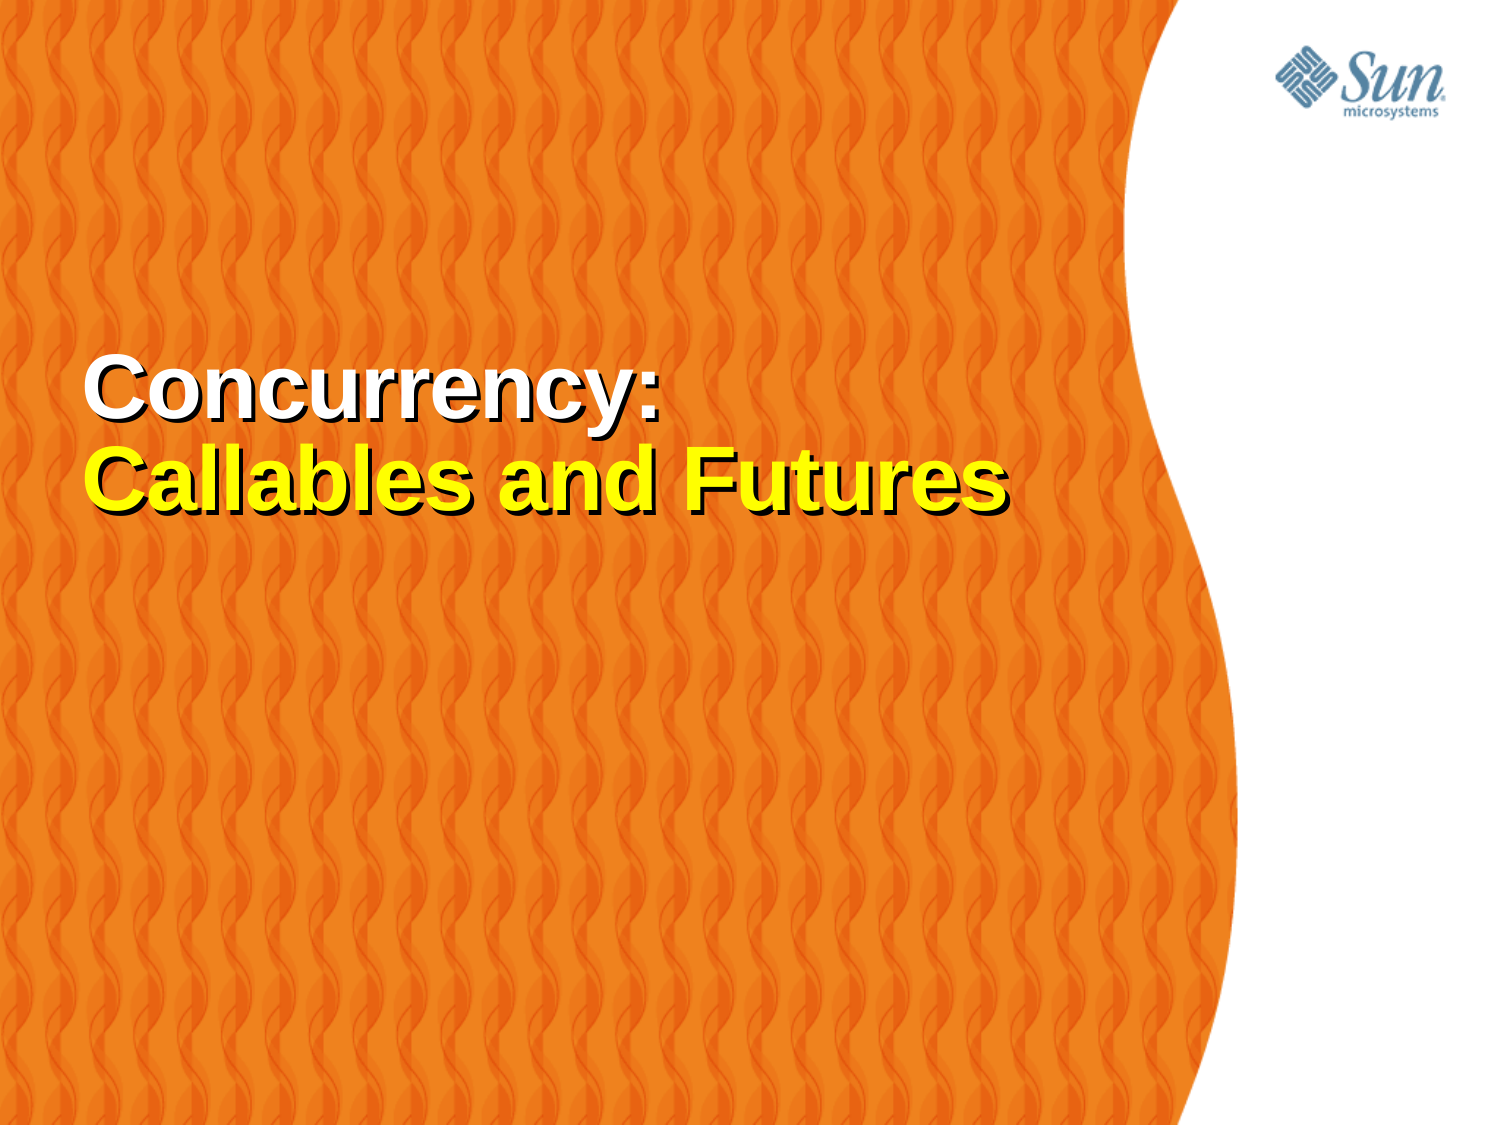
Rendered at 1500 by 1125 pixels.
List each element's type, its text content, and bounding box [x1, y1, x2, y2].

title Concurrency: Callables and Futures [81, 149, 1283, 857]
picture [0, 0, 1500, 1125]
